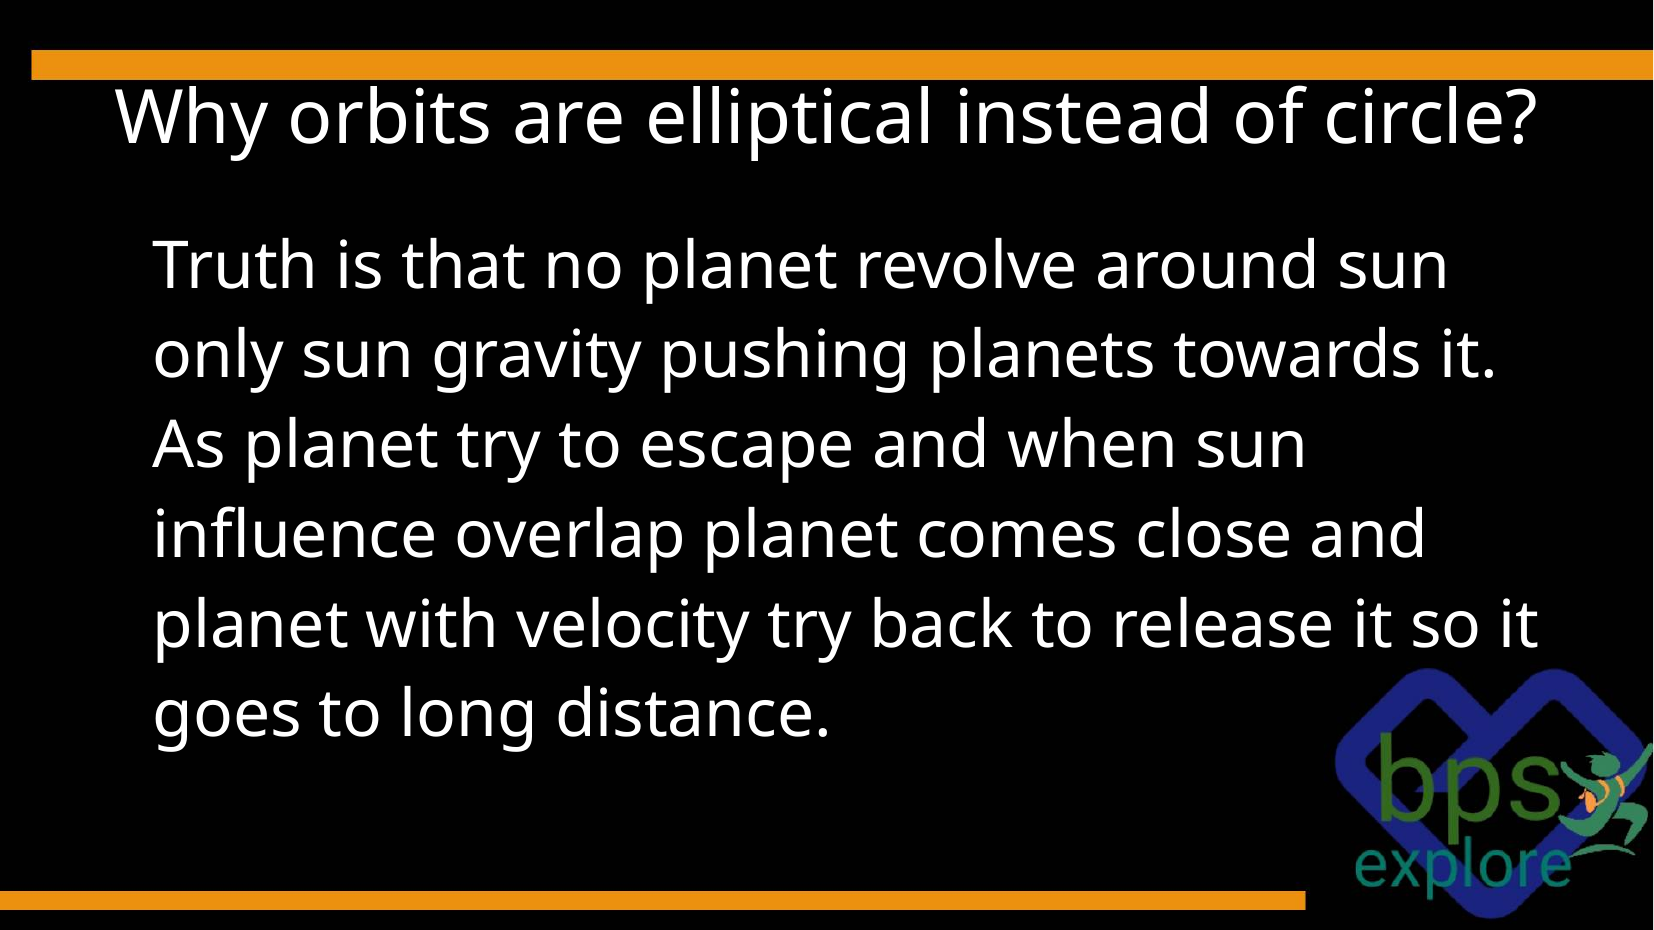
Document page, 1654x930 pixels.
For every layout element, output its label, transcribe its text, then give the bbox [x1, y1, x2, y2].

list Truth is that no planet revolve around sun only sun gravity pushing planets towards it. As planet try to escape and when sun influence overlap planet comes close and planet with velocity try back to release it so it goes to long distance. [82, 217, 1571, 757]
picture [0, 0, 1654, 930]
title Why orbits are elliptical instead of circle? [82, 36, 1571, 193]
